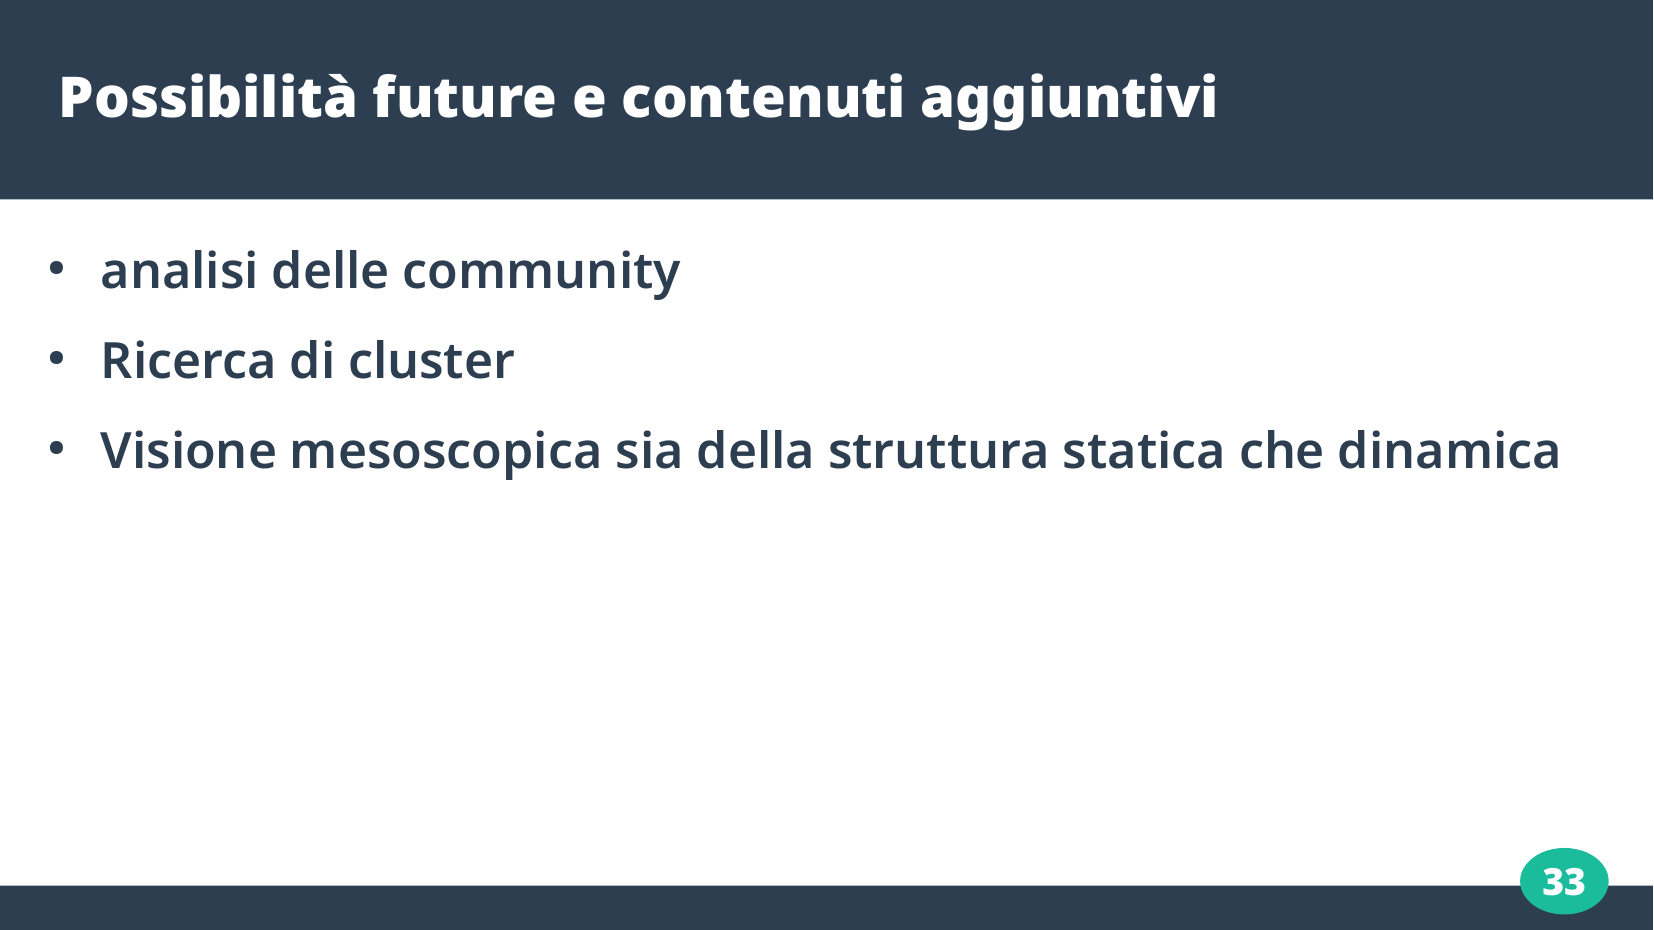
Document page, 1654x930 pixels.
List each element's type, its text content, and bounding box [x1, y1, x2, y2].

title Possibilità future e contenuti aggiuntivi [58, 36, 1594, 155]
list analisi delle community Ricerca di cluster Visione mesoscopica sia della struttura statica che dinamica [30, 234, 1565, 856]
